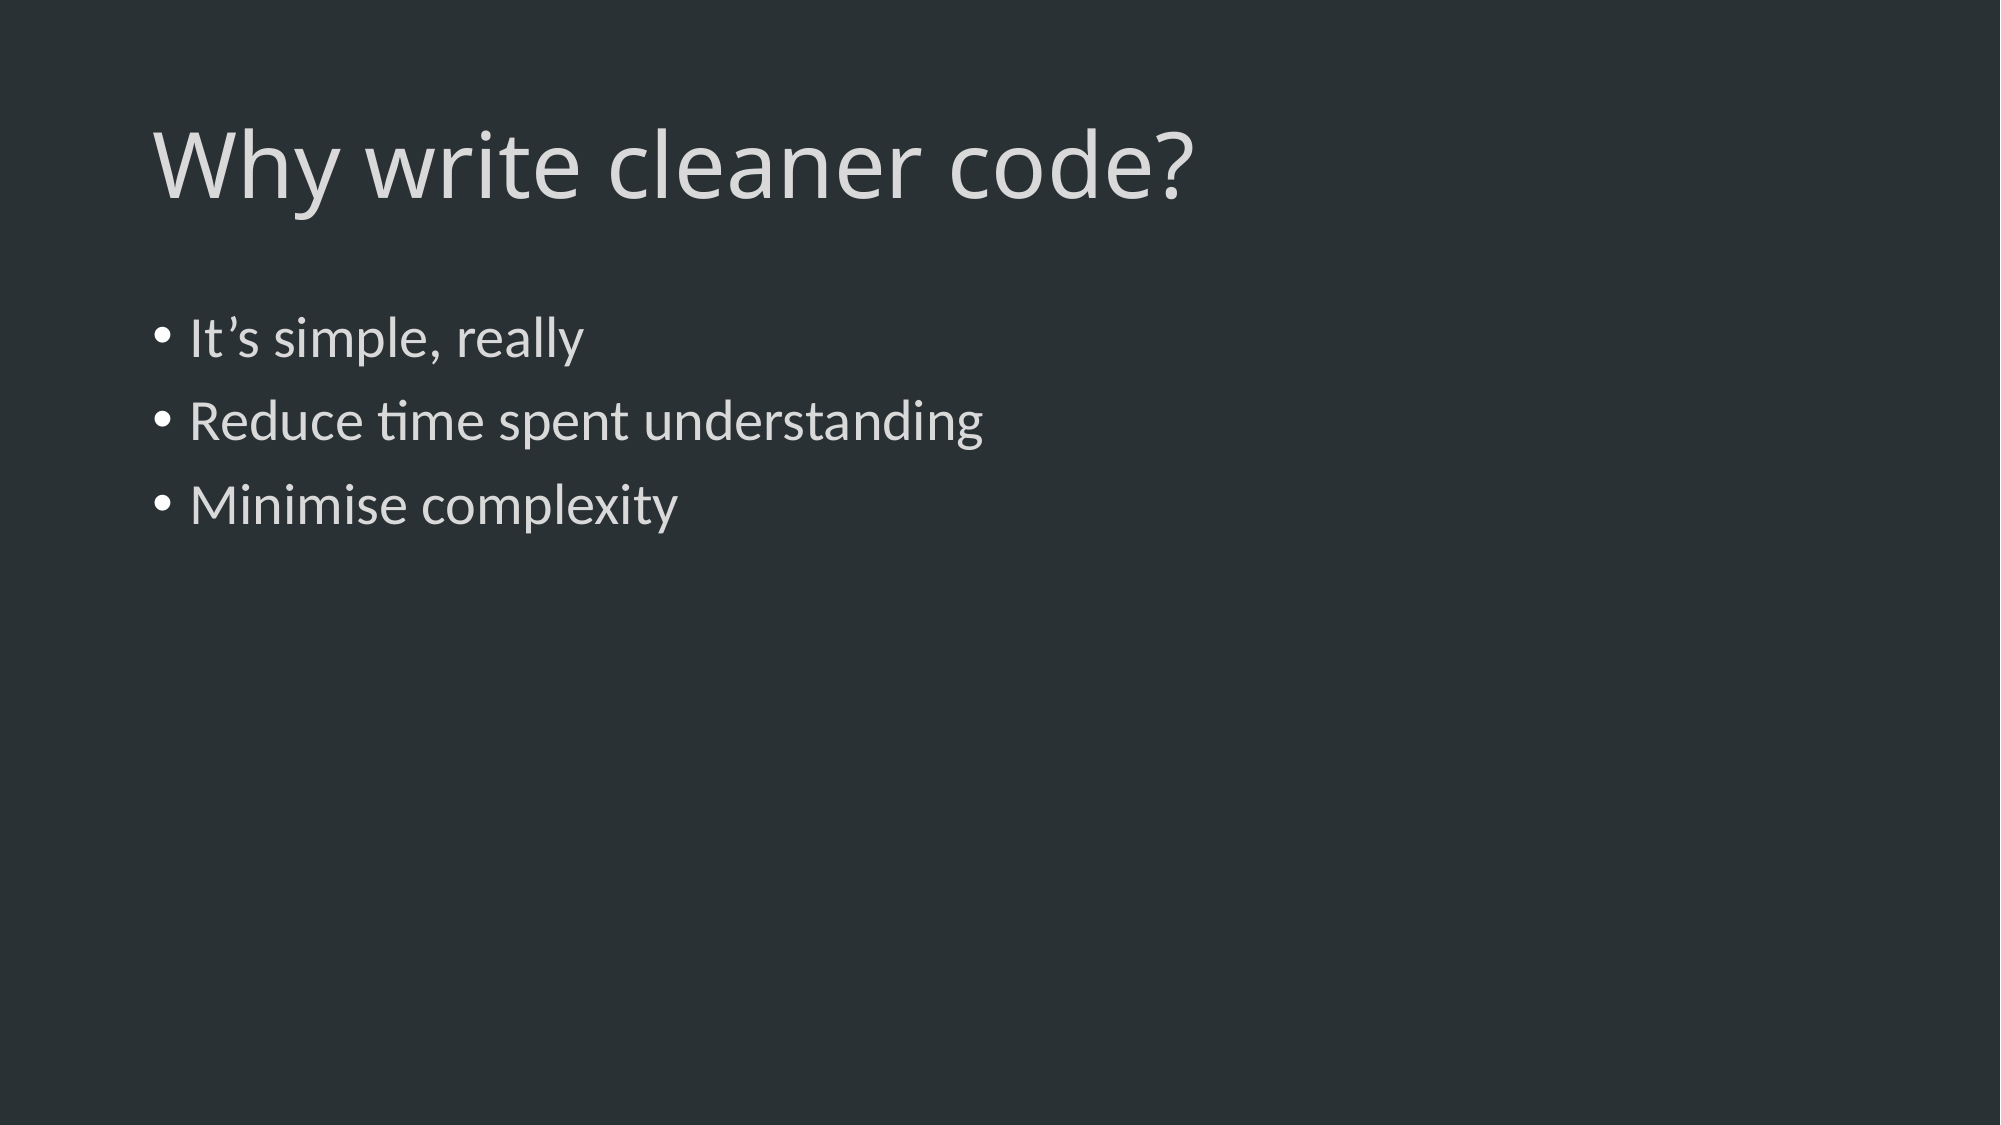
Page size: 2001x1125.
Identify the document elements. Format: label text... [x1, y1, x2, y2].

list It’s simple, really Reduce time spent understanding Minimise complexity [137, 299, 1863, 1014]
title Why write cleaner code? [137, 59, 1863, 278]
